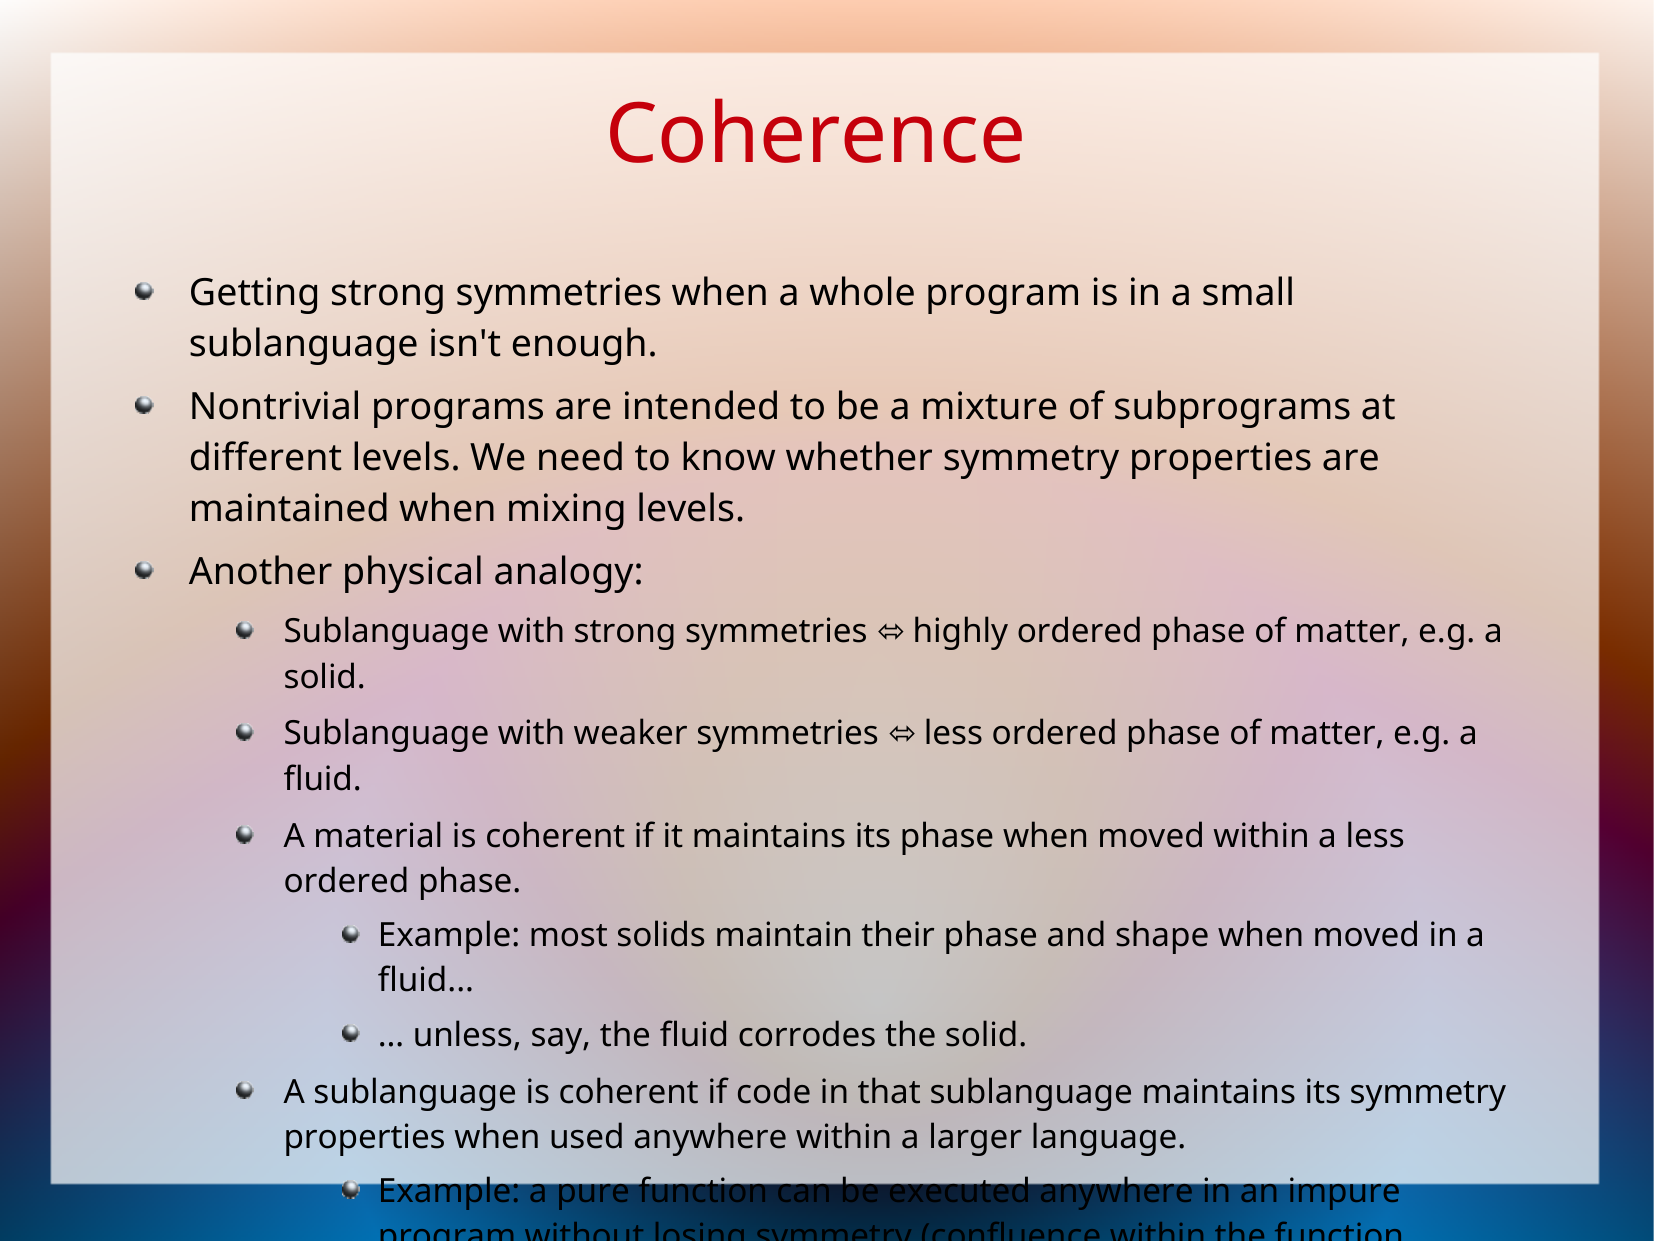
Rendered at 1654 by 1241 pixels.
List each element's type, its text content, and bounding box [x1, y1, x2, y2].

picture [951, 1231, 961, 1241]
picture [1087, 1231, 1096, 1236]
picture [1191, 1231, 1200, 1241]
picture [805, 1231, 814, 1241]
list Getting strong symmetries when a whole program is in a small sublanguage isn't enough. Nontrivial programs are intended to be a mixture of subprograms at different levels. We need to know whether symmetry properties are maintained when mixing levels. Another physical analogy: Sublanguage with strong symmetries ⬄ highly ordered phase of matter, e.g. a solid. Sublanguage with weaker symmetries ⬄ less ordered phase of matter, e.g. a fluid. A material is coherent if it maintains its phase when moved within a less ordered phase. Example: most solids maintain their phase and shape when moved in a fluid... … unless, say, the fluid corrodes the solid. A sublanguage is coherent if code in that sublanguage maintains its symmetry properties when used anywhere within a larger language. Example: a pure function can be executed anywhere in an impure program without losing symmetry (confluence within the function, determinism, etc.)... … unless, say, the impure language has reflective features that break opaqueness of pure functions. [118, 265, 1536, 1070]
picture [1389, 1231, 1398, 1241]
picture [666, 1231, 676, 1241]
picture [825, 1231, 833, 1241]
picture [502, 1231, 511, 1241]
picture [1232, 1231, 1241, 1241]
picture [794, 1231, 802, 1241]
picture [855, 1231, 864, 1236]
picture [1252, 1231, 1261, 1236]
picture [383, 1231, 393, 1241]
picture [491, 1231, 499, 1241]
picture [836, 1231, 845, 1241]
picture [596, 1231, 606, 1241]
picture [1051, 1231, 1060, 1241]
picture [711, 1231, 720, 1241]
picture [1032, 1231, 1041, 1236]
picture [887, 1230, 899, 1241]
picture [1312, 1231, 1321, 1241]
picture [577, 1231, 586, 1241]
picture [436, 1231, 446, 1241]
picture [1162, 1231, 1171, 1241]
title Coherence [71, 52, 1561, 207]
picture [416, 1231, 426, 1241]
picture [972, 1231, 981, 1241]
picture [0, 0, 1654, 1241]
picture [731, 1231, 741, 1241]
picture [1368, 1231, 1378, 1241]
